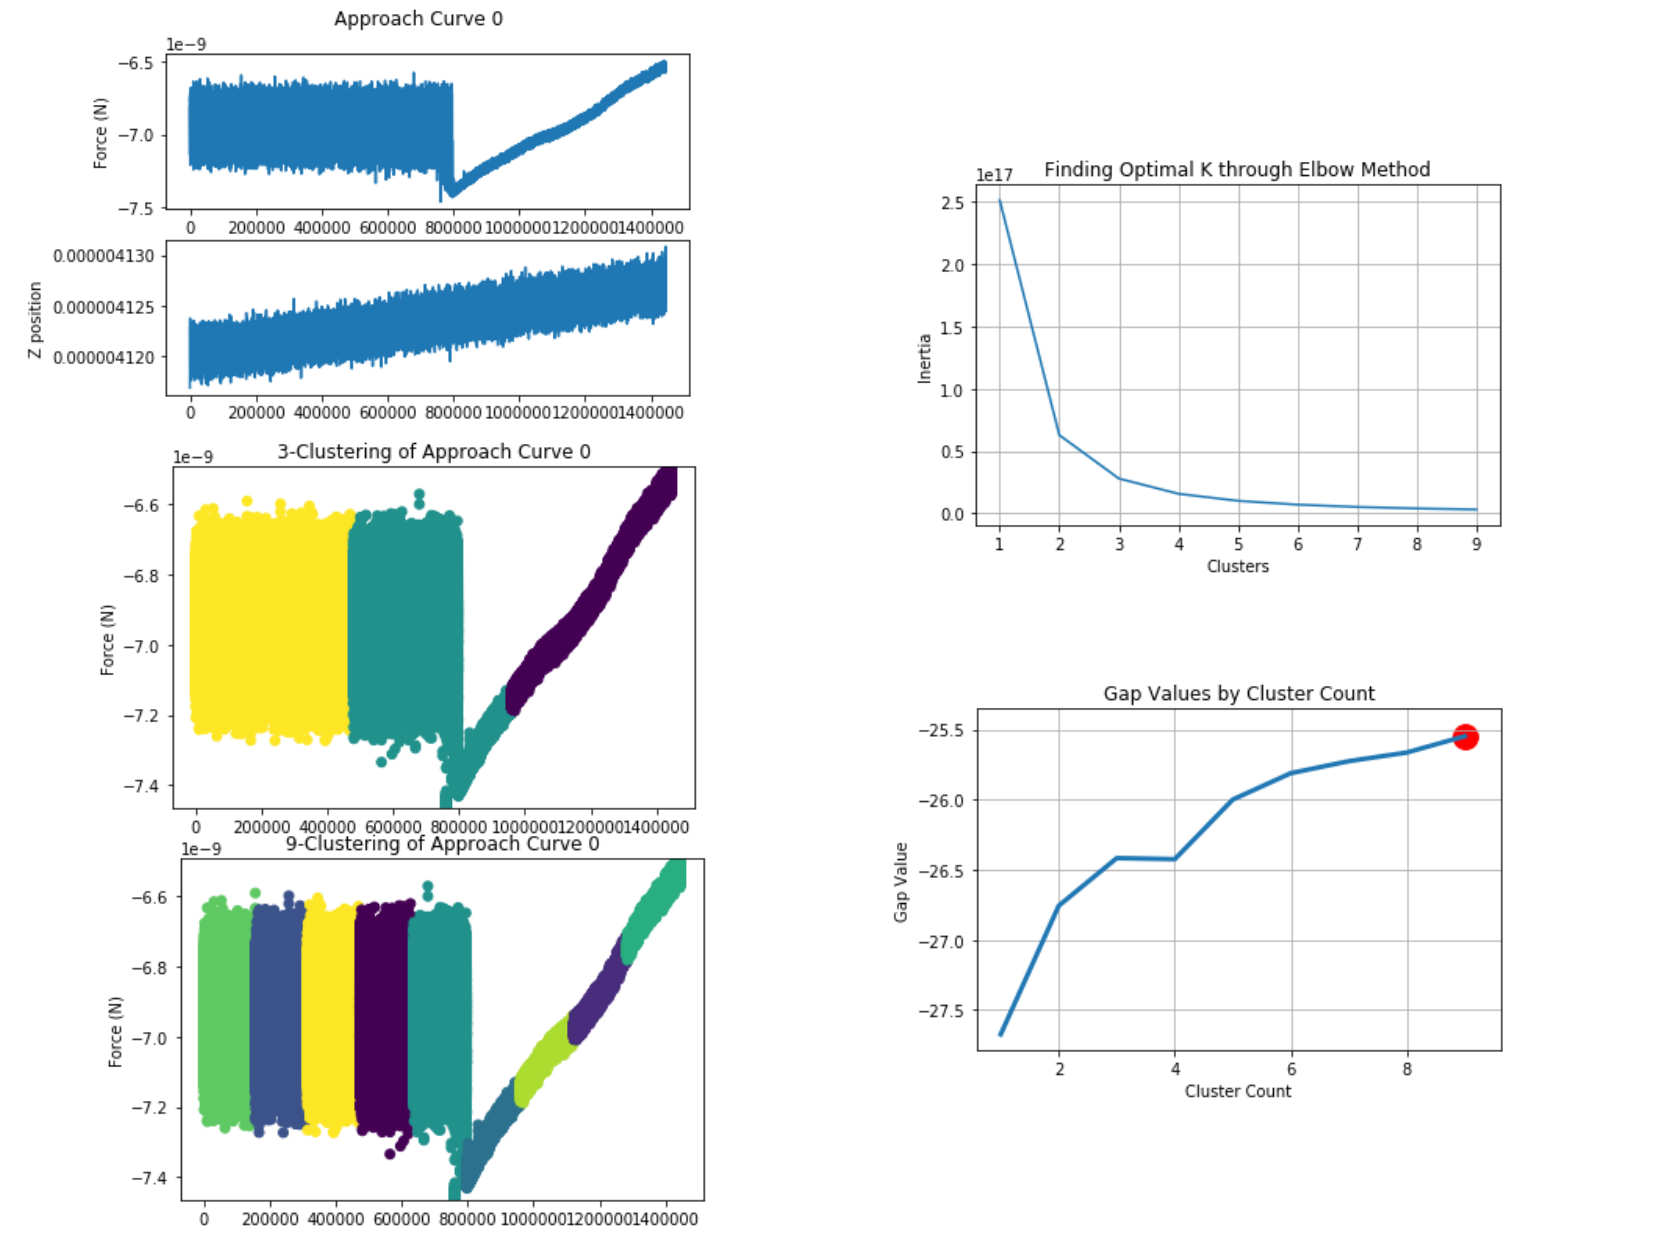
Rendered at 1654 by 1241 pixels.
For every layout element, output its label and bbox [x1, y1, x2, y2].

picture [19, 0, 721, 1238]
picture [885, 674, 1517, 1110]
picture [907, 150, 1516, 586]
